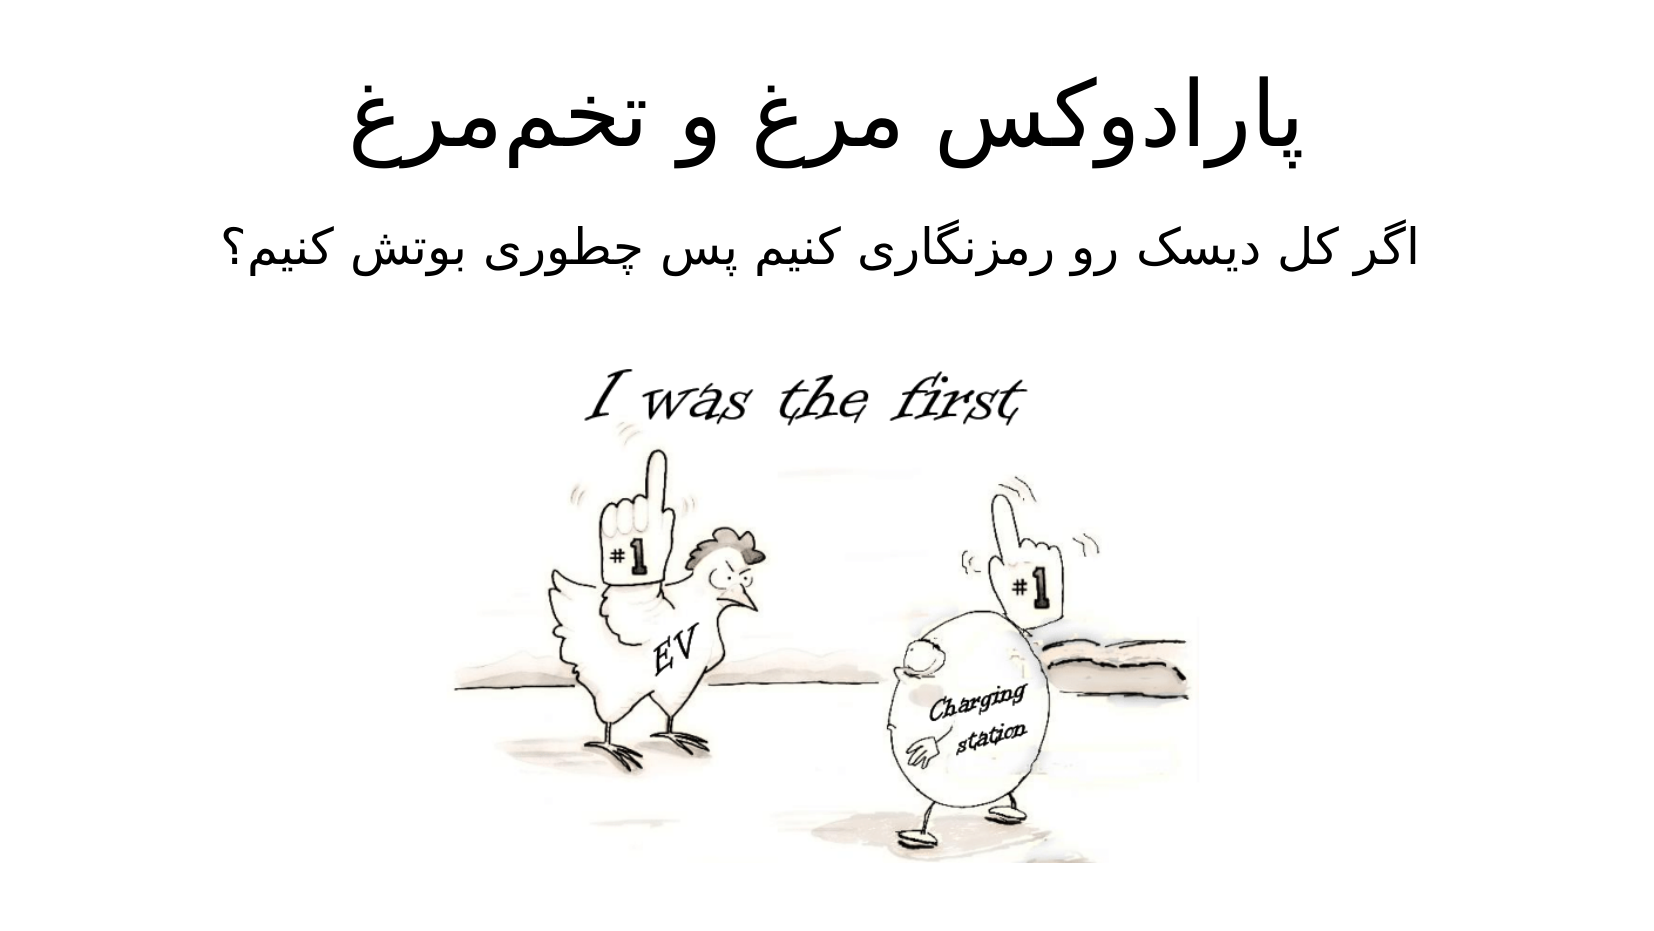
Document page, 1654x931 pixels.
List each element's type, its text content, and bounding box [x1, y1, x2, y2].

picture [413, 354, 1212, 864]
list اگر کل دیسک رو رمزنگاری کنیم پس چطوری بوتش کنیم؟ [177, 217, 1536, 758]
title پارادوکس مرغ و تخم‌مرغ [82, 37, 1571, 193]
